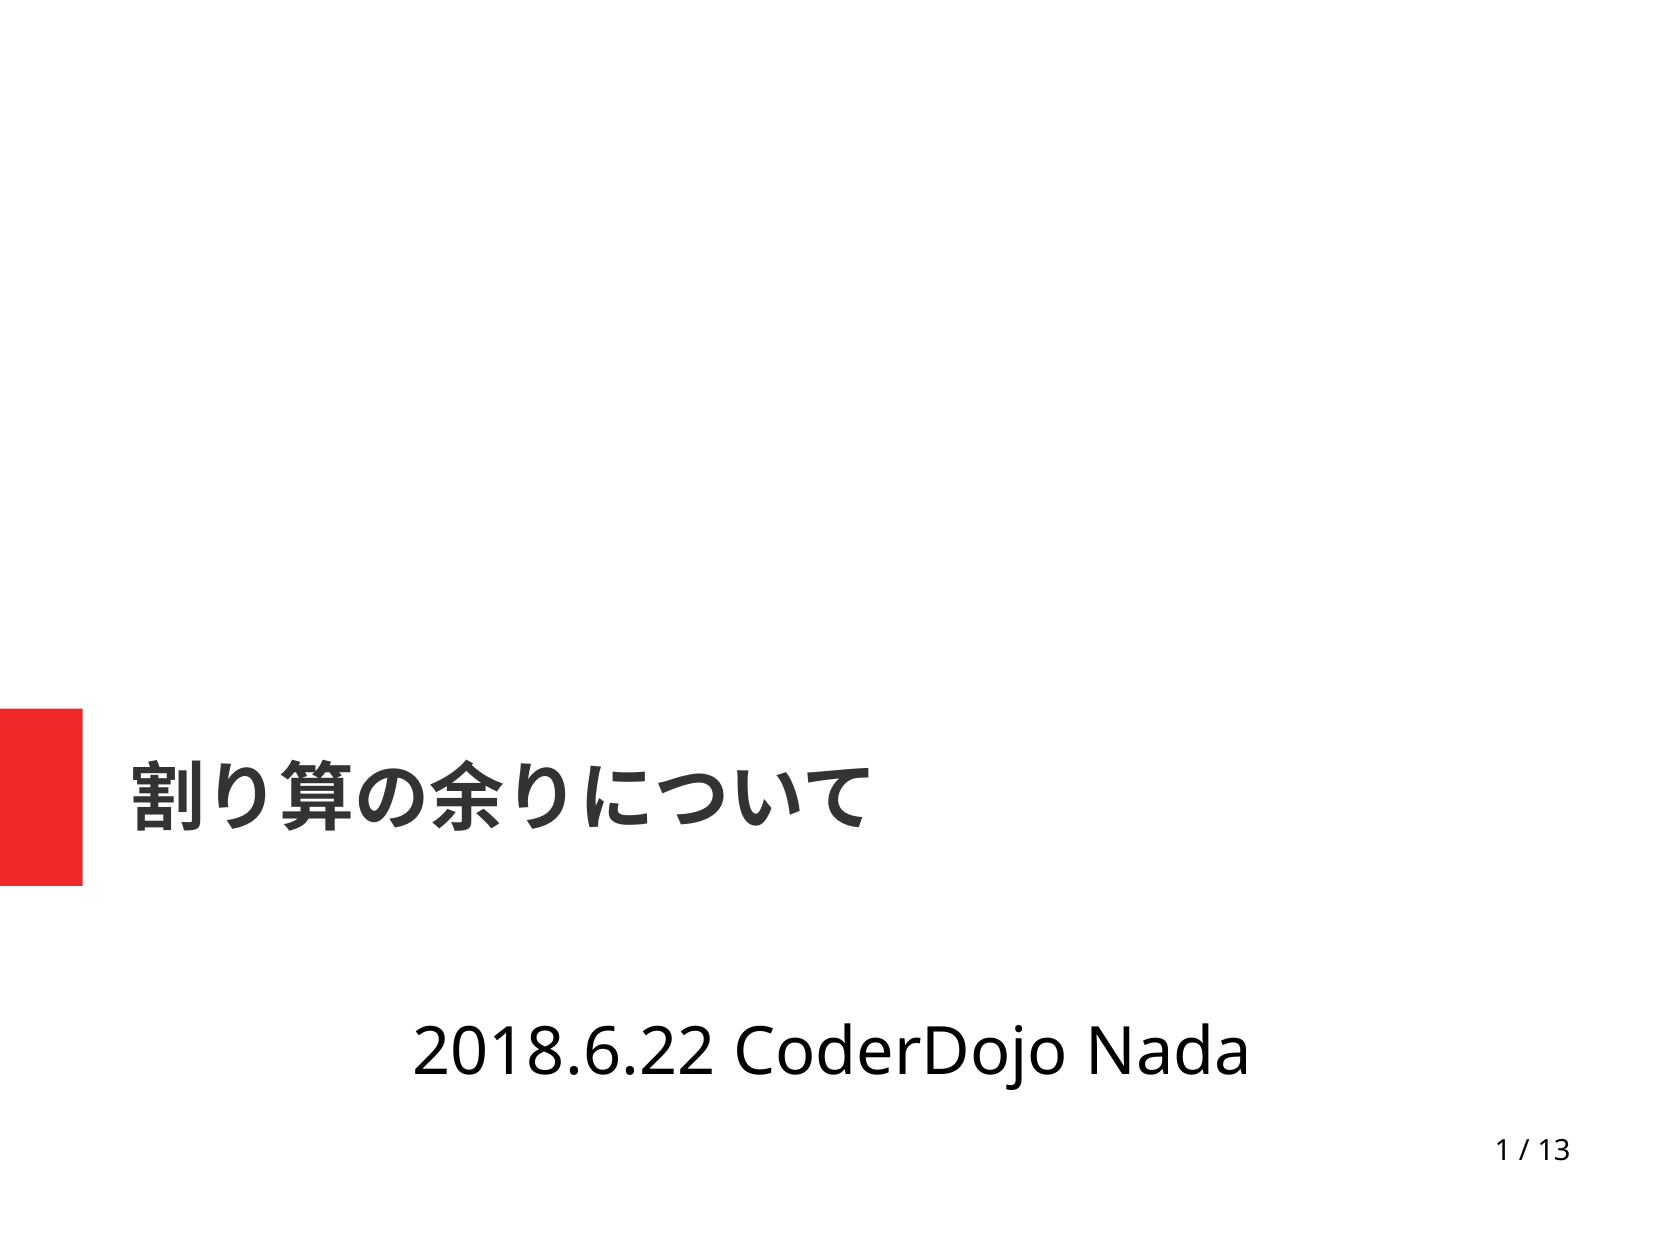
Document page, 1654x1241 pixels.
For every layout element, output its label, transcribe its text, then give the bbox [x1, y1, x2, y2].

subtitle 2018.6.22 CoderDojo Nada [129, 968, 1536, 1130]
title 割り算の余りについて [129, 673, 1536, 910]
